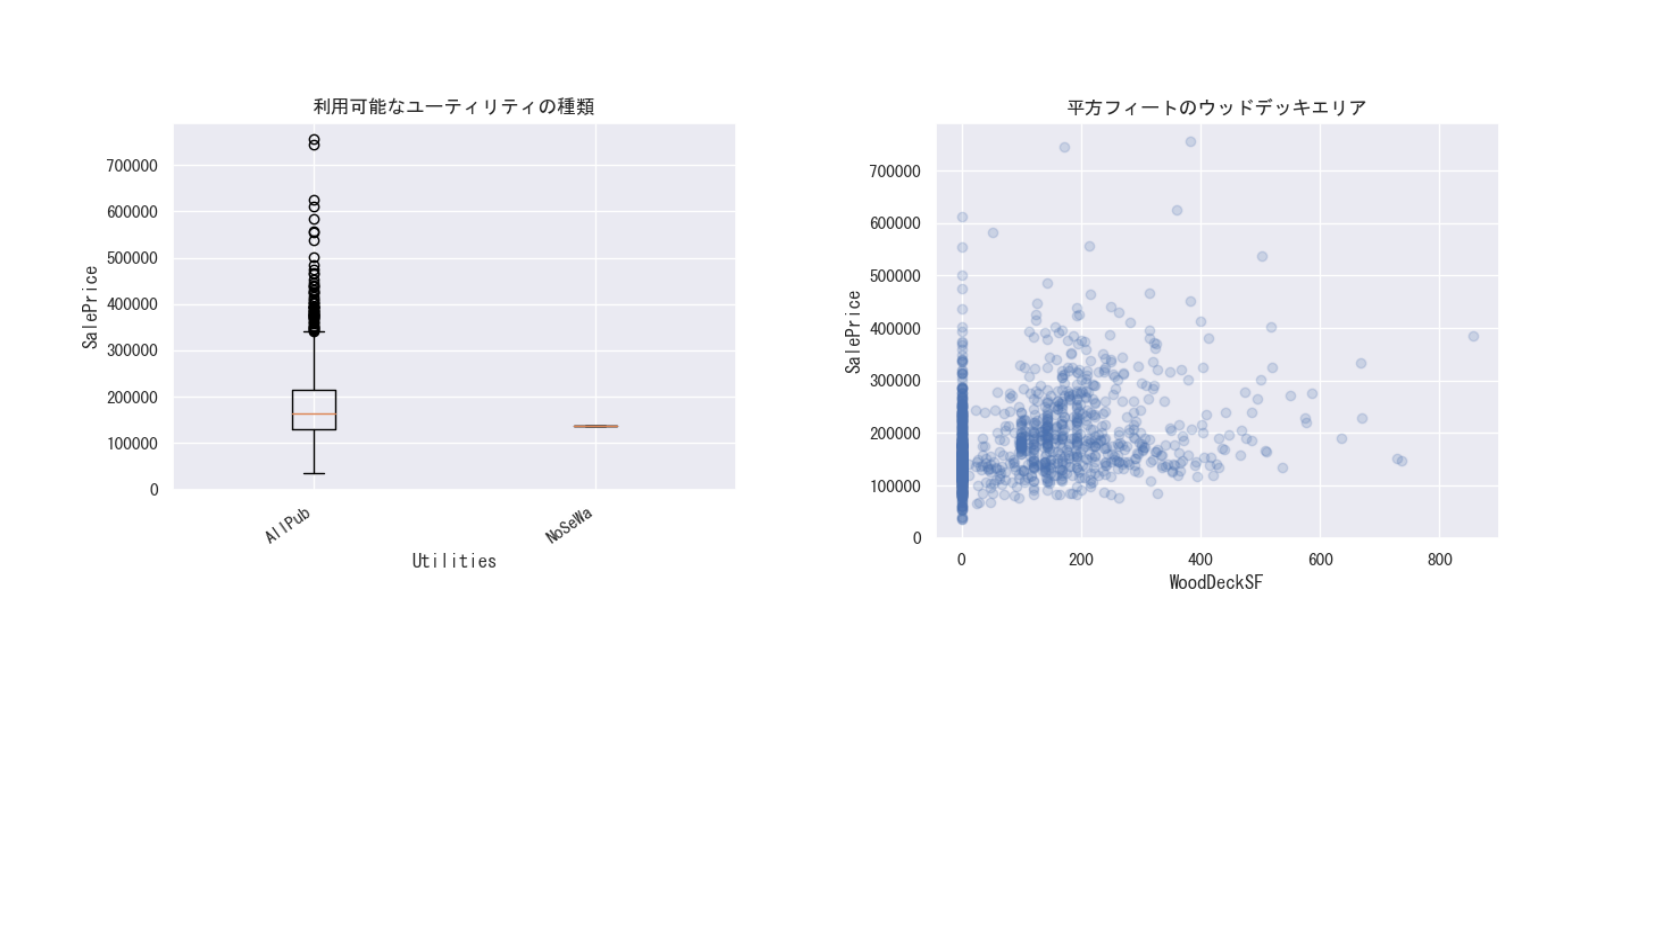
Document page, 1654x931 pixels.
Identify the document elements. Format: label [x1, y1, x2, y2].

picture [82, 58, 809, 598]
picture [845, 58, 1572, 598]
